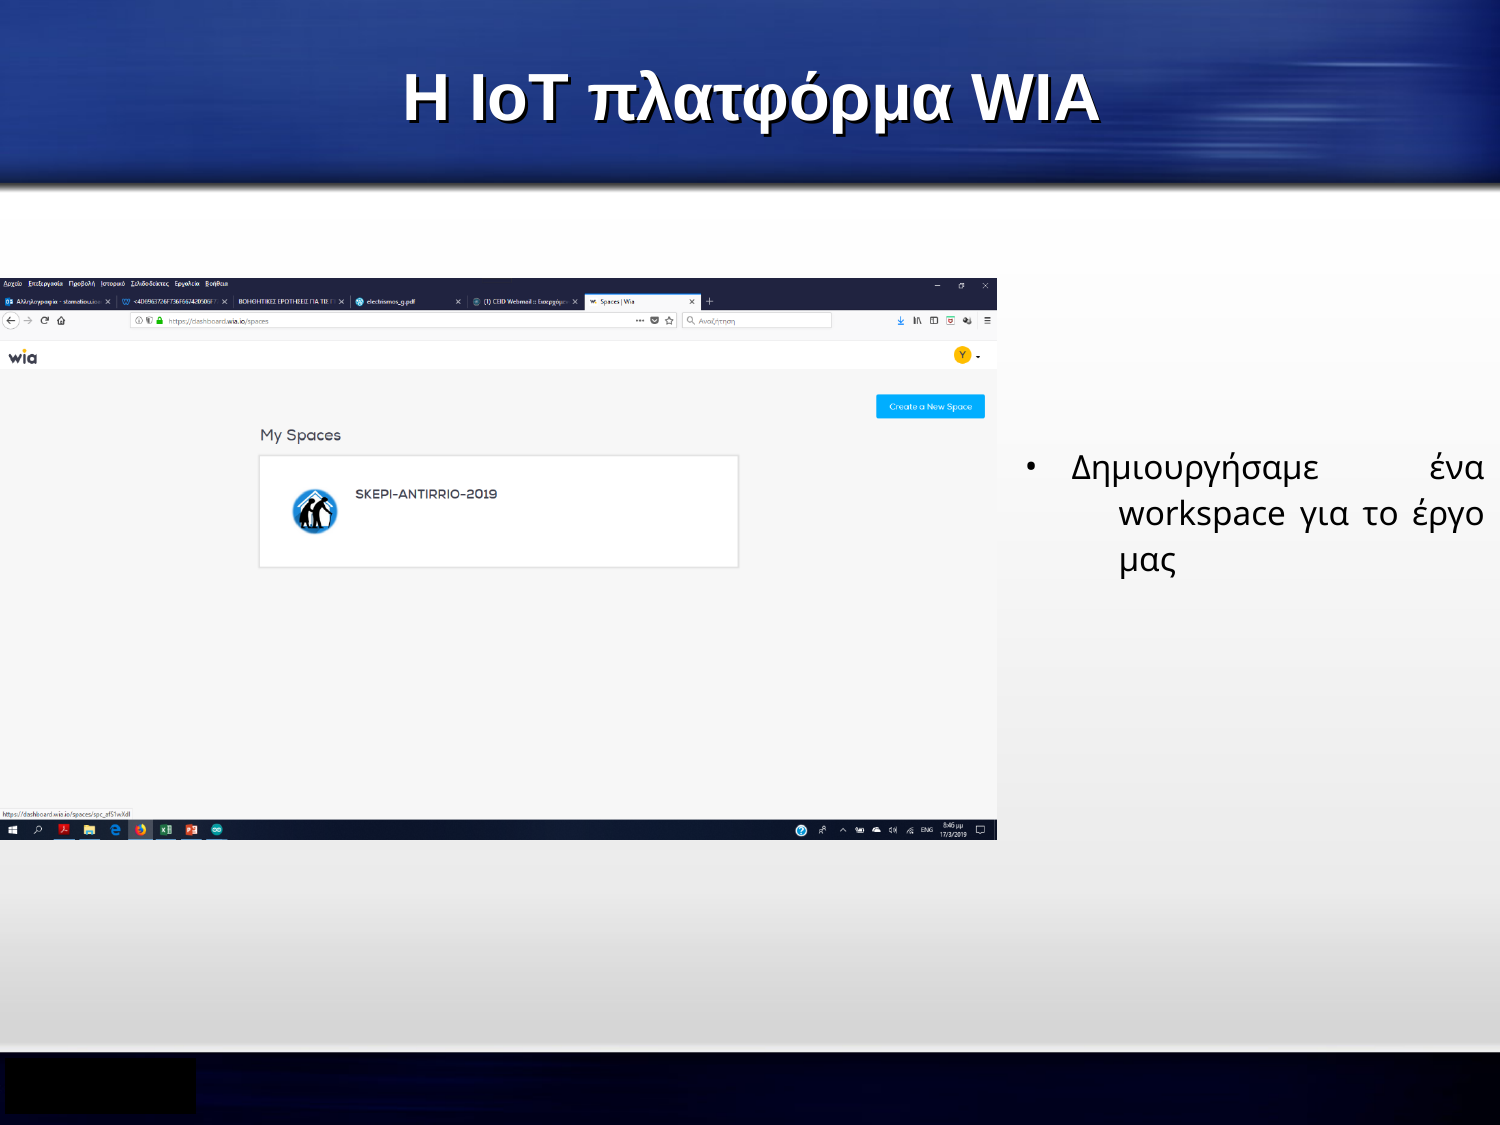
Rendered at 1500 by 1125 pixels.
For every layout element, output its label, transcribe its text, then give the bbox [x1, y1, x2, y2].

text_box [6, 1059, 195, 1113]
text_box Δημιουργήσαμε ένα workspace για το έργο μας [1010, 433, 1500, 585]
title Η IoT πλατφόρμα WIA [76, 0, 1427, 188]
picture [0, 278, 997, 840]
